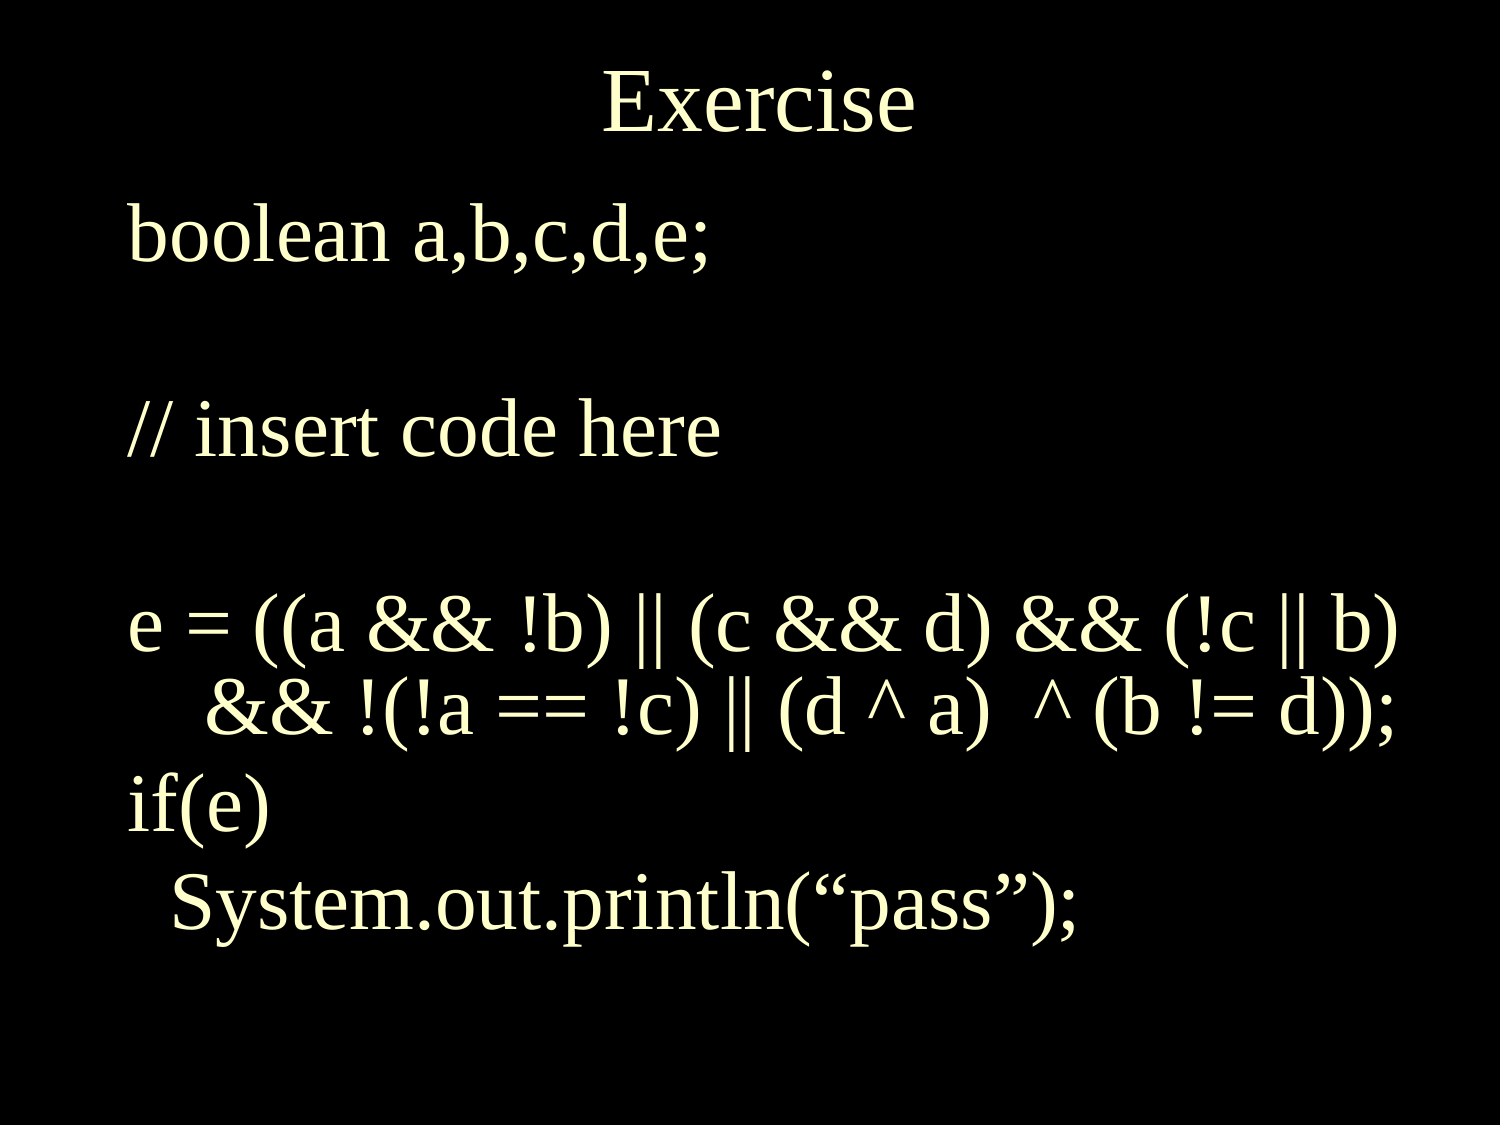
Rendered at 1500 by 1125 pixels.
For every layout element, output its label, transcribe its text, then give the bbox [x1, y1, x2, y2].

list boolean a,b,c,d,e; // insert code here e = ((a && !b) || (c && d) && (!c || b) && !(!a == !c) || (d ^ a) ^ (b != d)); if(e) System.out.println(“pass”); [112, 187, 1482, 1088]
title Exercise [42, 37, 1500, 163]
